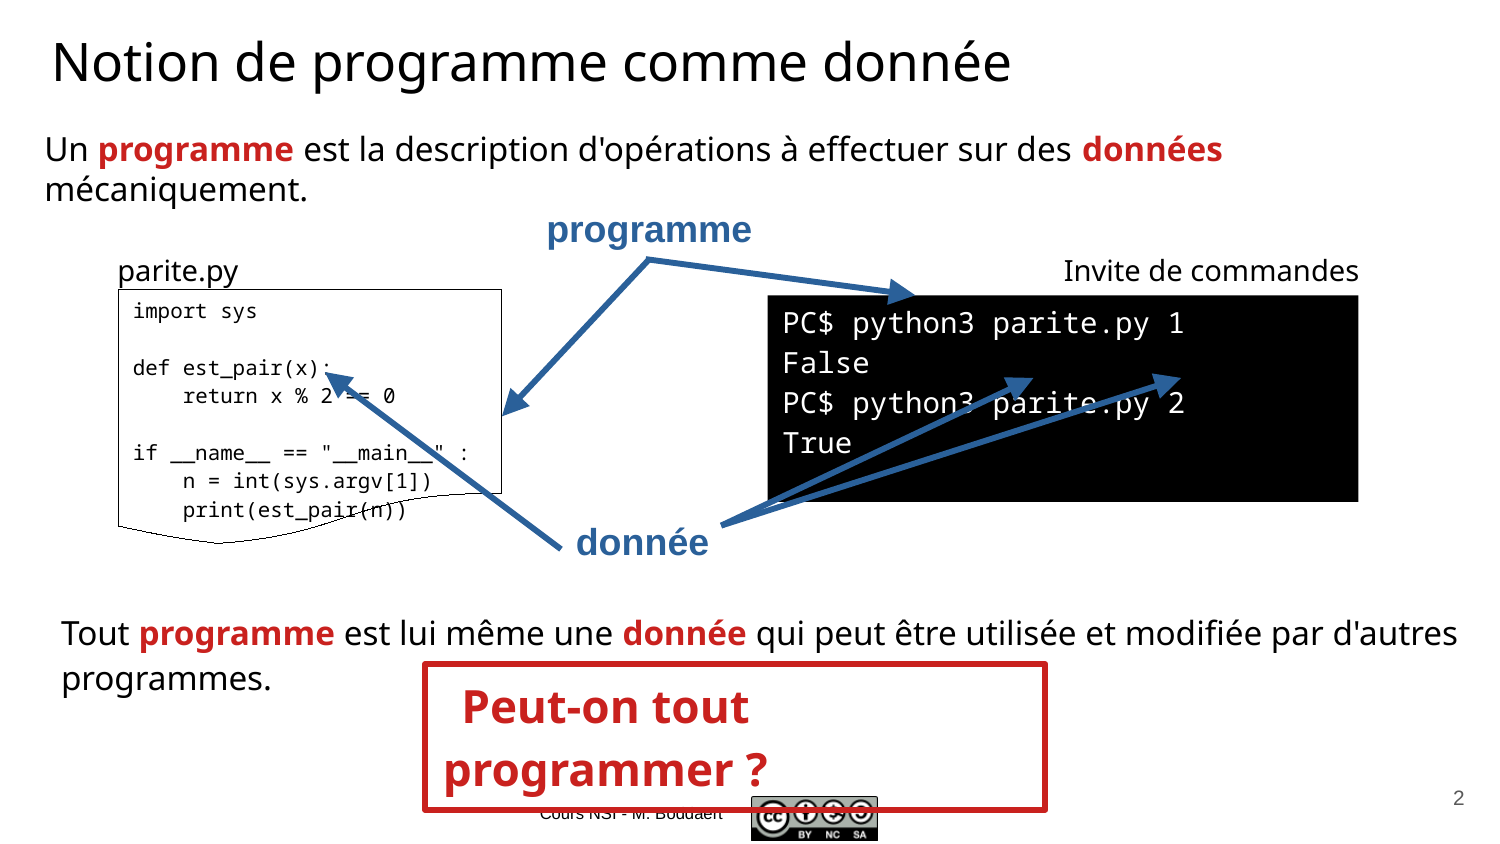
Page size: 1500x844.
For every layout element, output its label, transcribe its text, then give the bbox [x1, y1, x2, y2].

text_box Invite de commandes [1048, 242, 1357, 292]
text_box import sys def est_pair(x): return x % 2 == 0 if __name__ == "__main__" : n = int(sys.argv[1]) print(est_pair(n)) [118, 289, 502, 544]
text_box Un programme est la description d'opérations à effectuer sur des données mécaniquement. [29, 120, 1477, 178]
slide_number <numéro> [1389, 764, 1480, 830]
text_box PC$ python3 parite.py 1 False PC$ python3 parite.py 2 True [767, 295, 1359, 502]
title Notion de programme comme donnée [51, 13, 1449, 108]
picture [751, 796, 878, 807]
text_box donnée [561, 513, 722, 573]
text_box parite.py [102, 242, 253, 292]
text_box Peut-on tout programmer ? [425, 699, 1046, 774]
text_box Tout programme est lui même une donnée qui peut être utilisée et modifiée par d'autres programmes. [46, 602, 1477, 695]
picture [751, 813, 878, 841]
text_box programme [531, 200, 760, 260]
